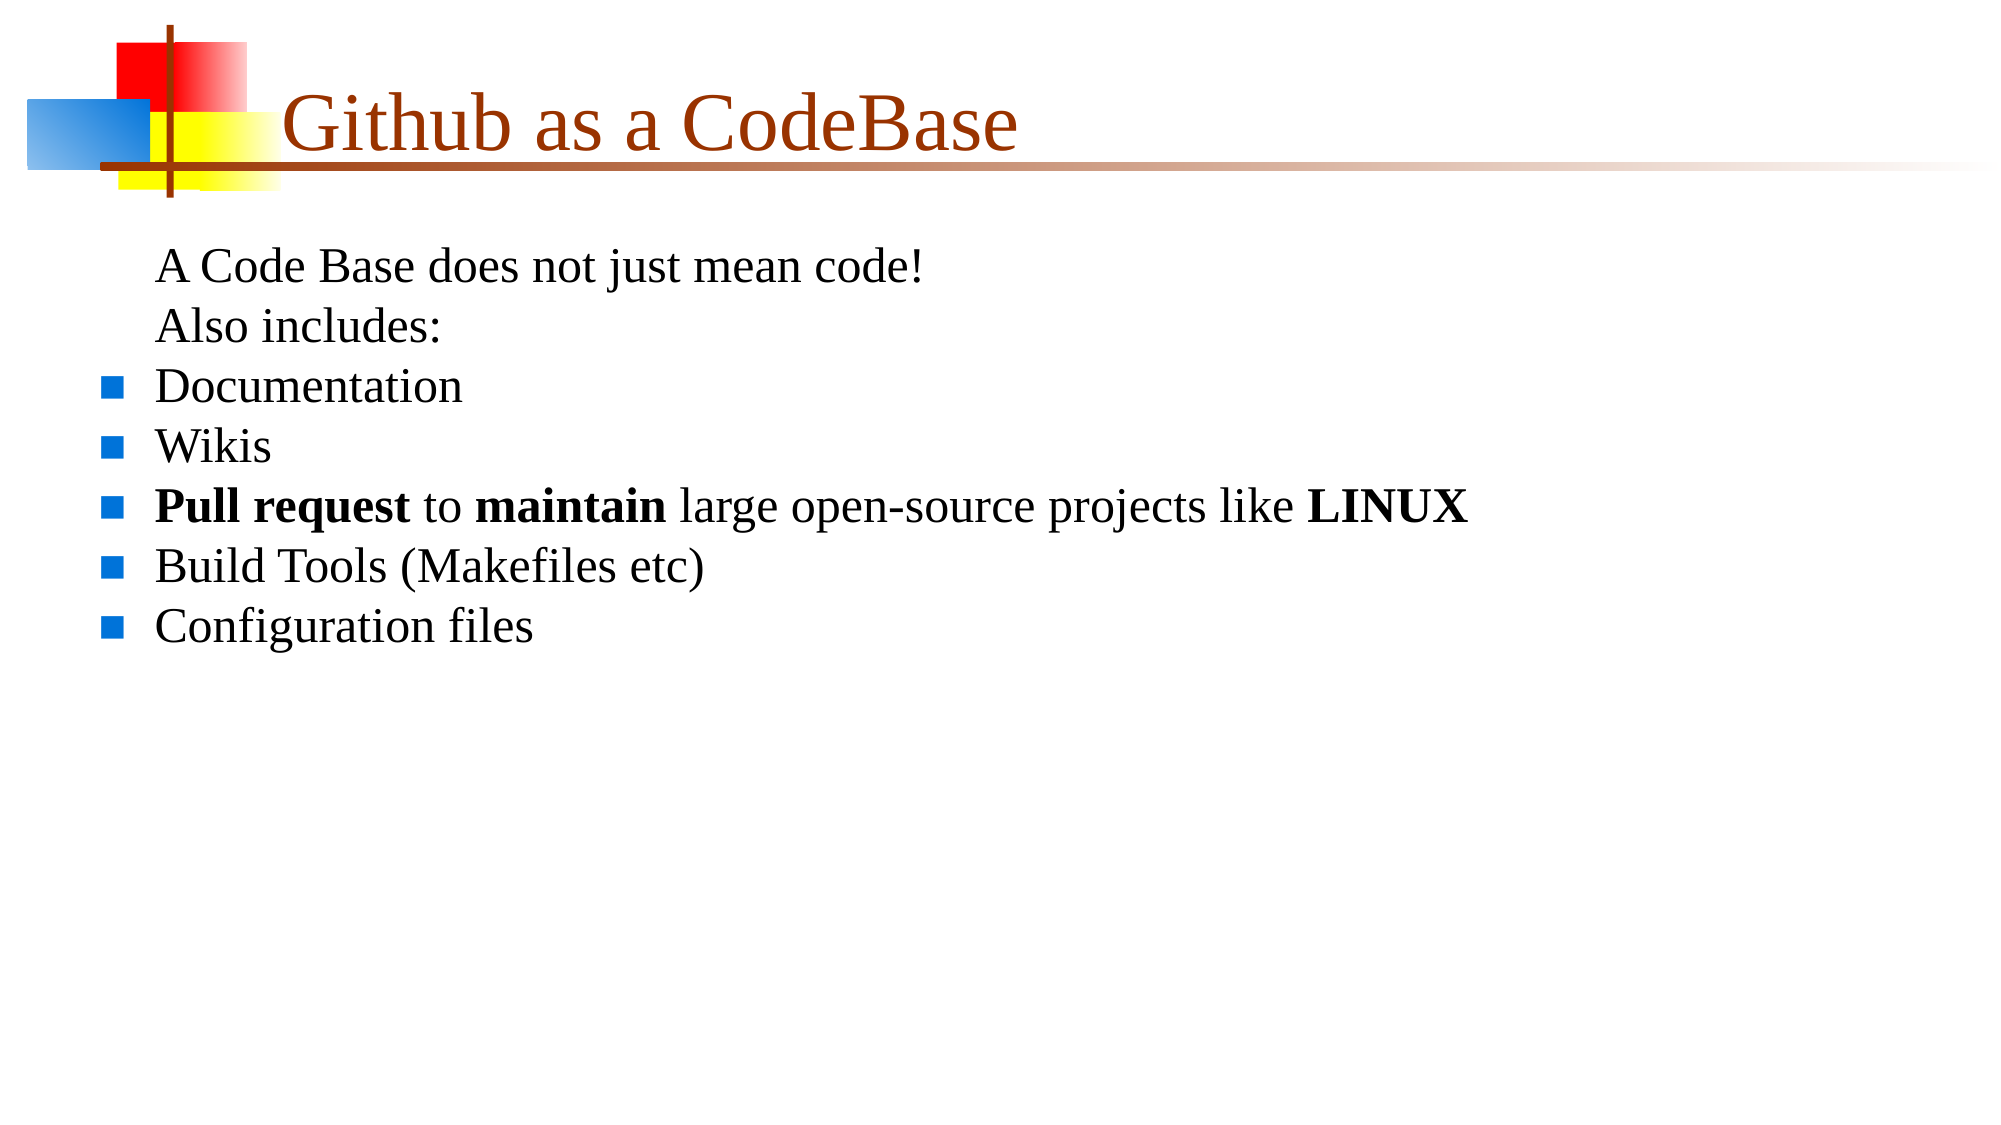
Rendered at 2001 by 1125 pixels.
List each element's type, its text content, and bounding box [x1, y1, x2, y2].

title Github as a CodeBase [266, 37, 1972, 176]
list A Code Base does not just mean code! Also includes: Documentation Wikis Pull request to maintain large open-source projects like LINUX Build Tools (Makefiles etc) Configuration files [83, 224, 1959, 1006]
